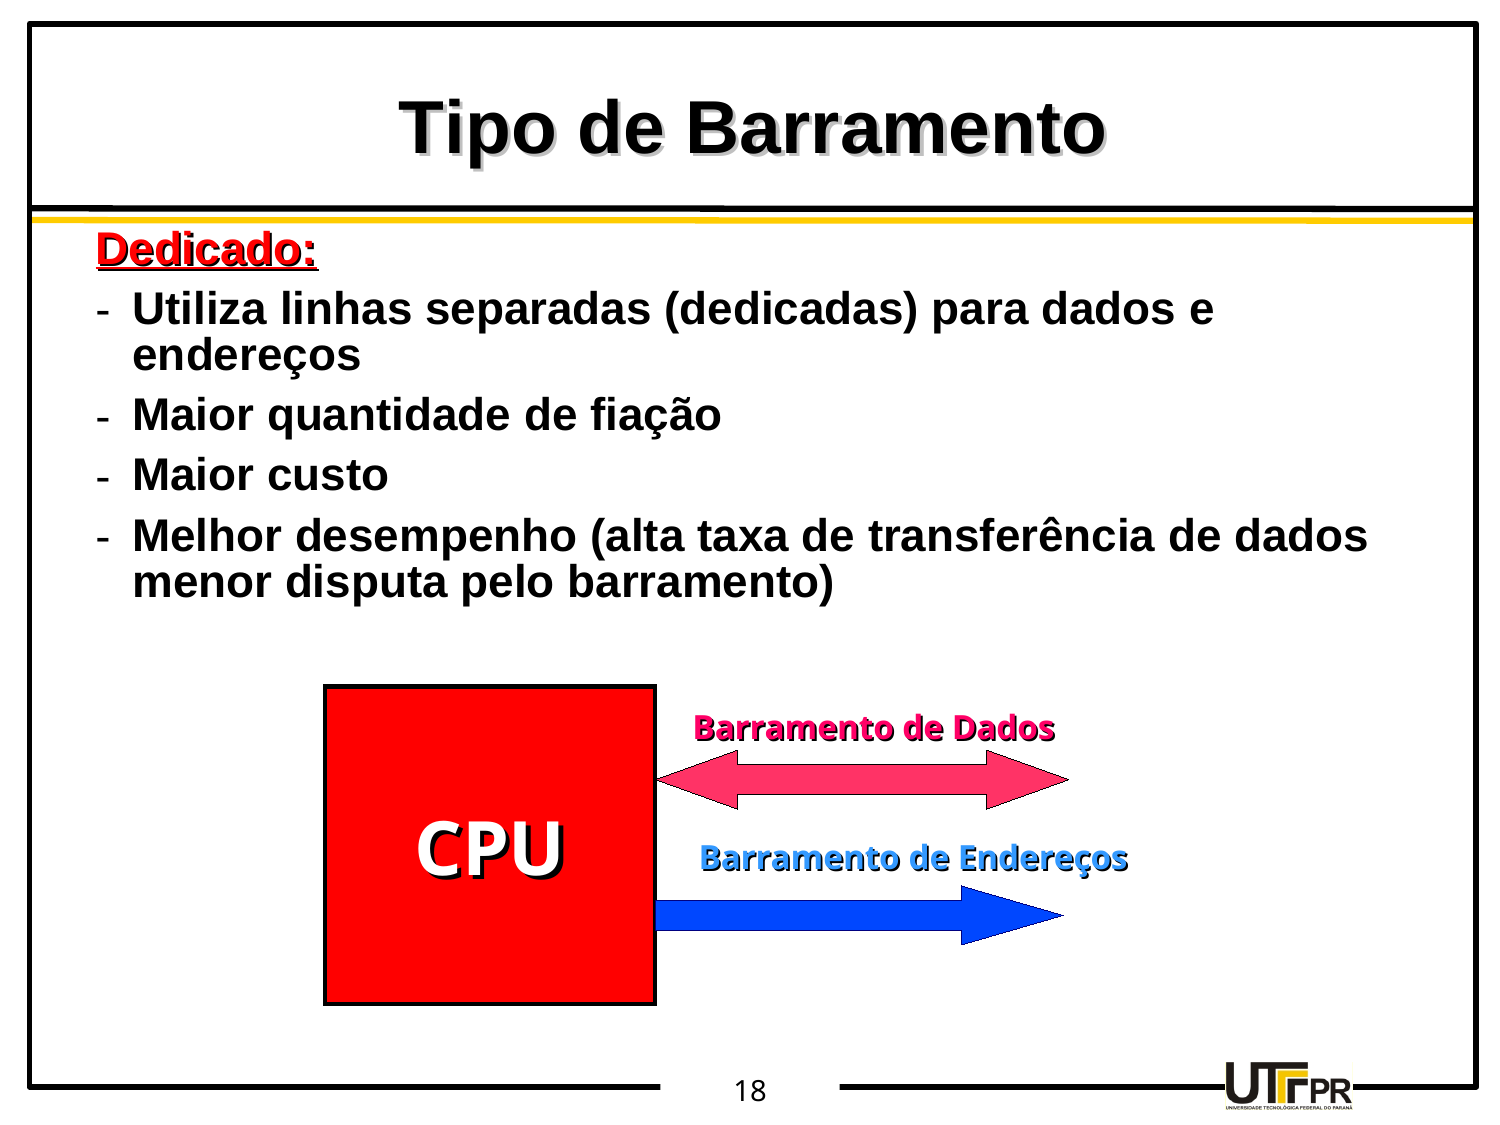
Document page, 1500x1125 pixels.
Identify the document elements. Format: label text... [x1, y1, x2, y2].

text_box Barramento de Endereços [683, 828, 1144, 884]
text_box CPU [324, 686, 656, 1004]
text_box Barramento de Dados [677, 698, 1070, 754]
text_box [655, 885, 1064, 945]
list Dedicado: Utiliza linhas separadas (dedicadas) para dados e endereços Maior quantidade de fiação Maior custo Melhor desempenho (alta taxa de transferência de dados menor disputa pelo barramento) [80, 220, 1436, 990]
text_box [655, 750, 1069, 810]
title Tipo de Barramento [29, 85, 1477, 180]
picture [1225, 1062, 1353, 1110]
